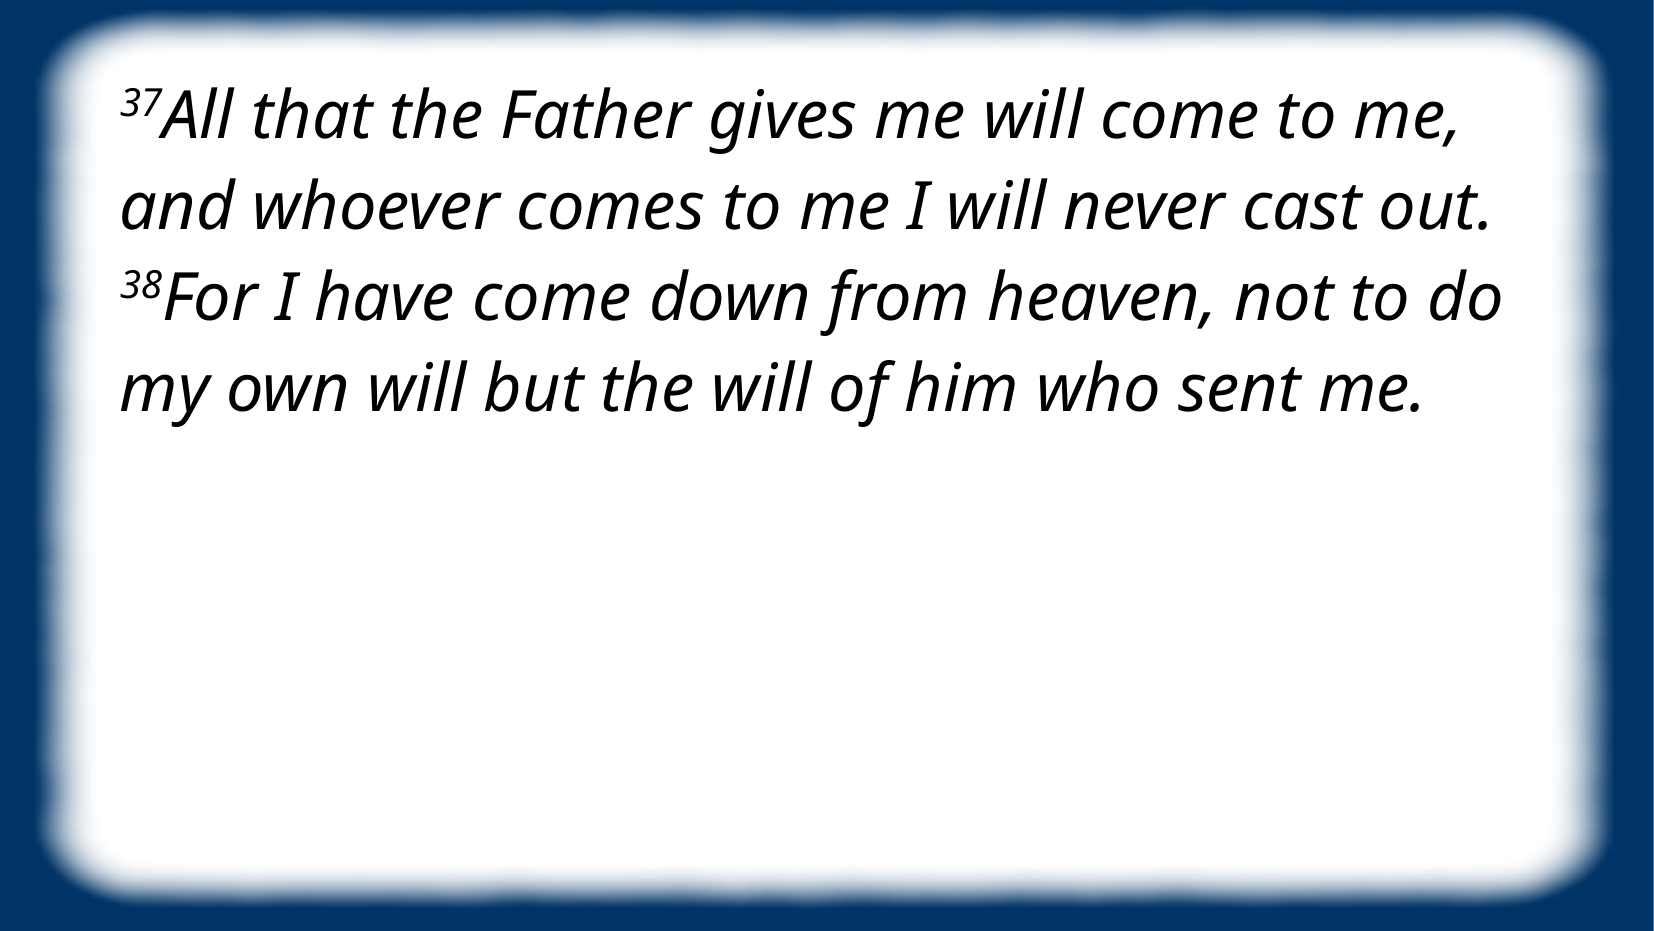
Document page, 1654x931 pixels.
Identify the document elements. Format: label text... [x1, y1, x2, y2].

picture [0, 0, 1654, 931]
text_box 37All that the Father gives me will come to me, and whoever comes to me I will never cast out. 38For I have come down from heaven, not to do my own will but the will of him who sent me. [105, 60, 1546, 430]
